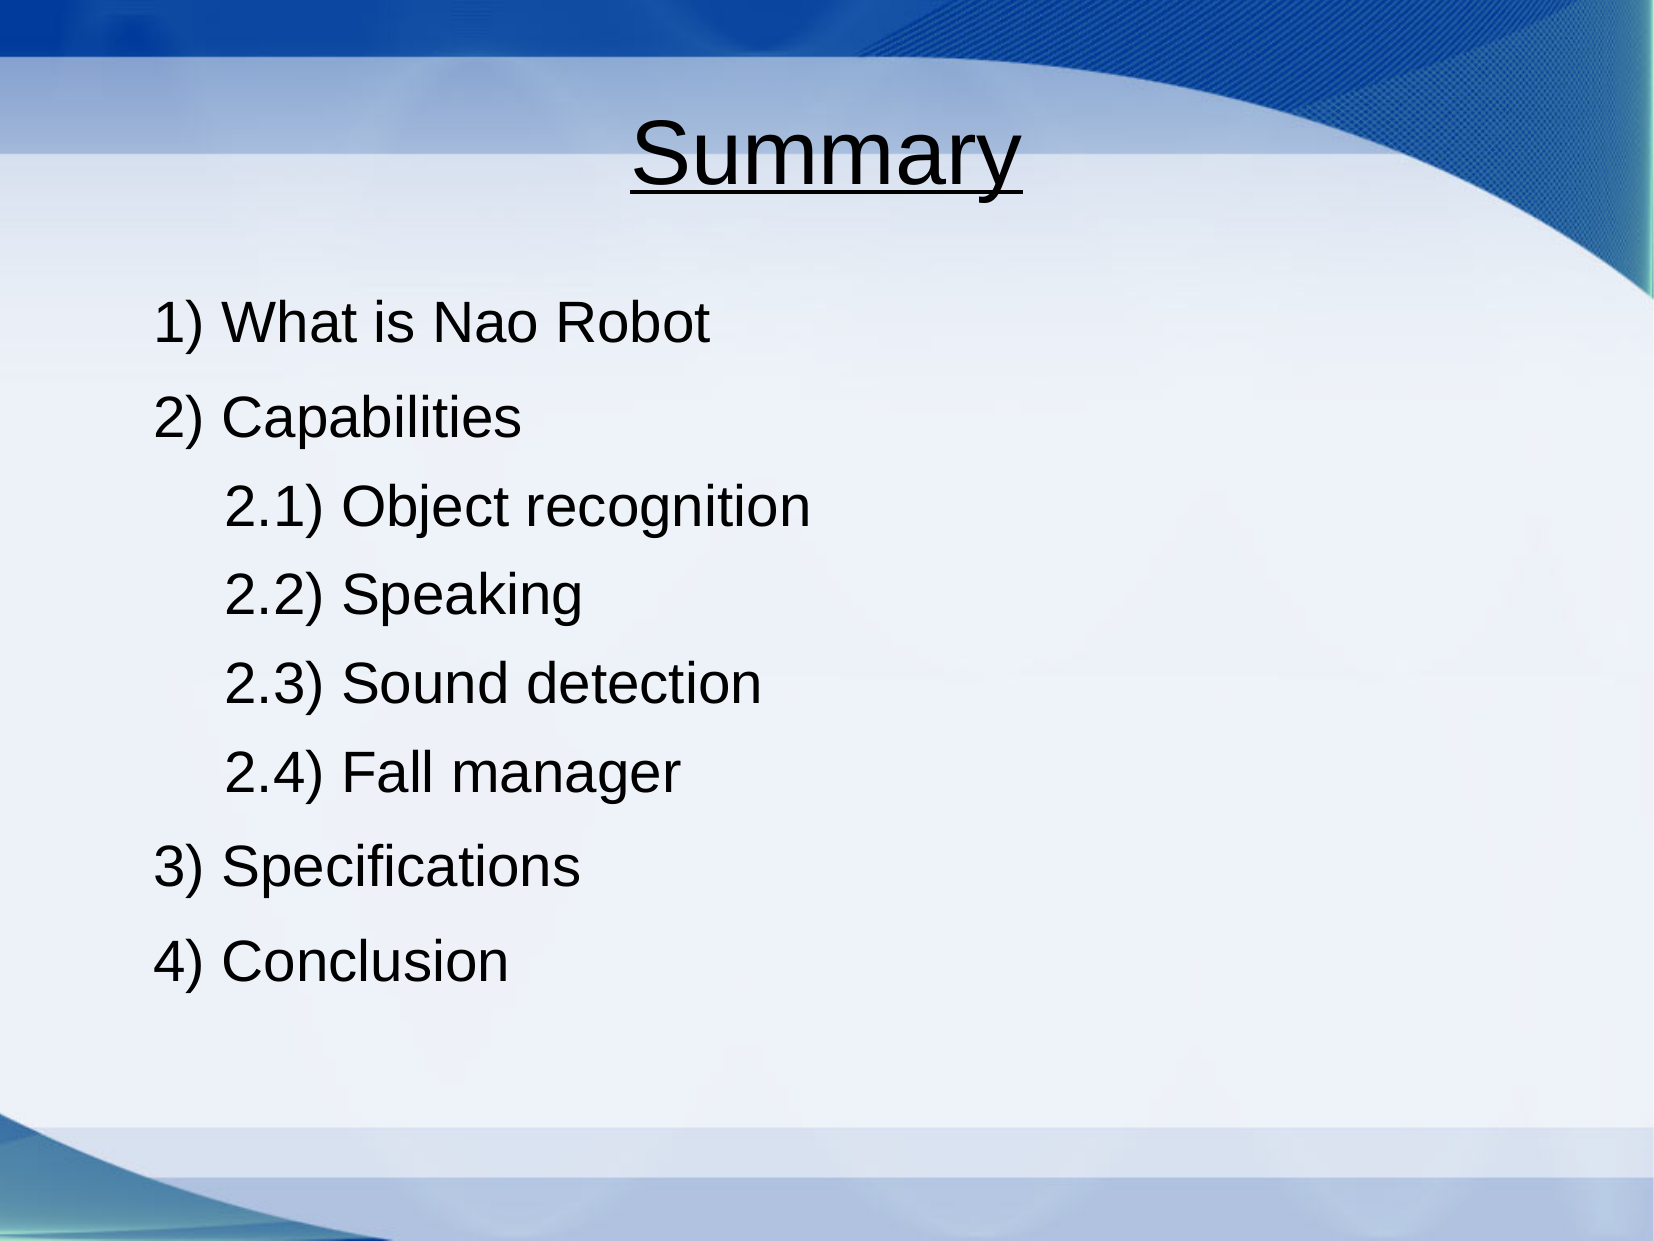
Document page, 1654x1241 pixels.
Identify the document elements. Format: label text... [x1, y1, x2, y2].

title Summary [82, 49, 1571, 257]
list 1) What is Nao Robot 2) Capabilities 2.1) Object recognition 2.2) Speaking 2.3) Sound detection 2.4) Fall manager 3) Specifications 4) Conclusion [82, 290, 1571, 1010]
picture [0, 0, 1654, 1241]
